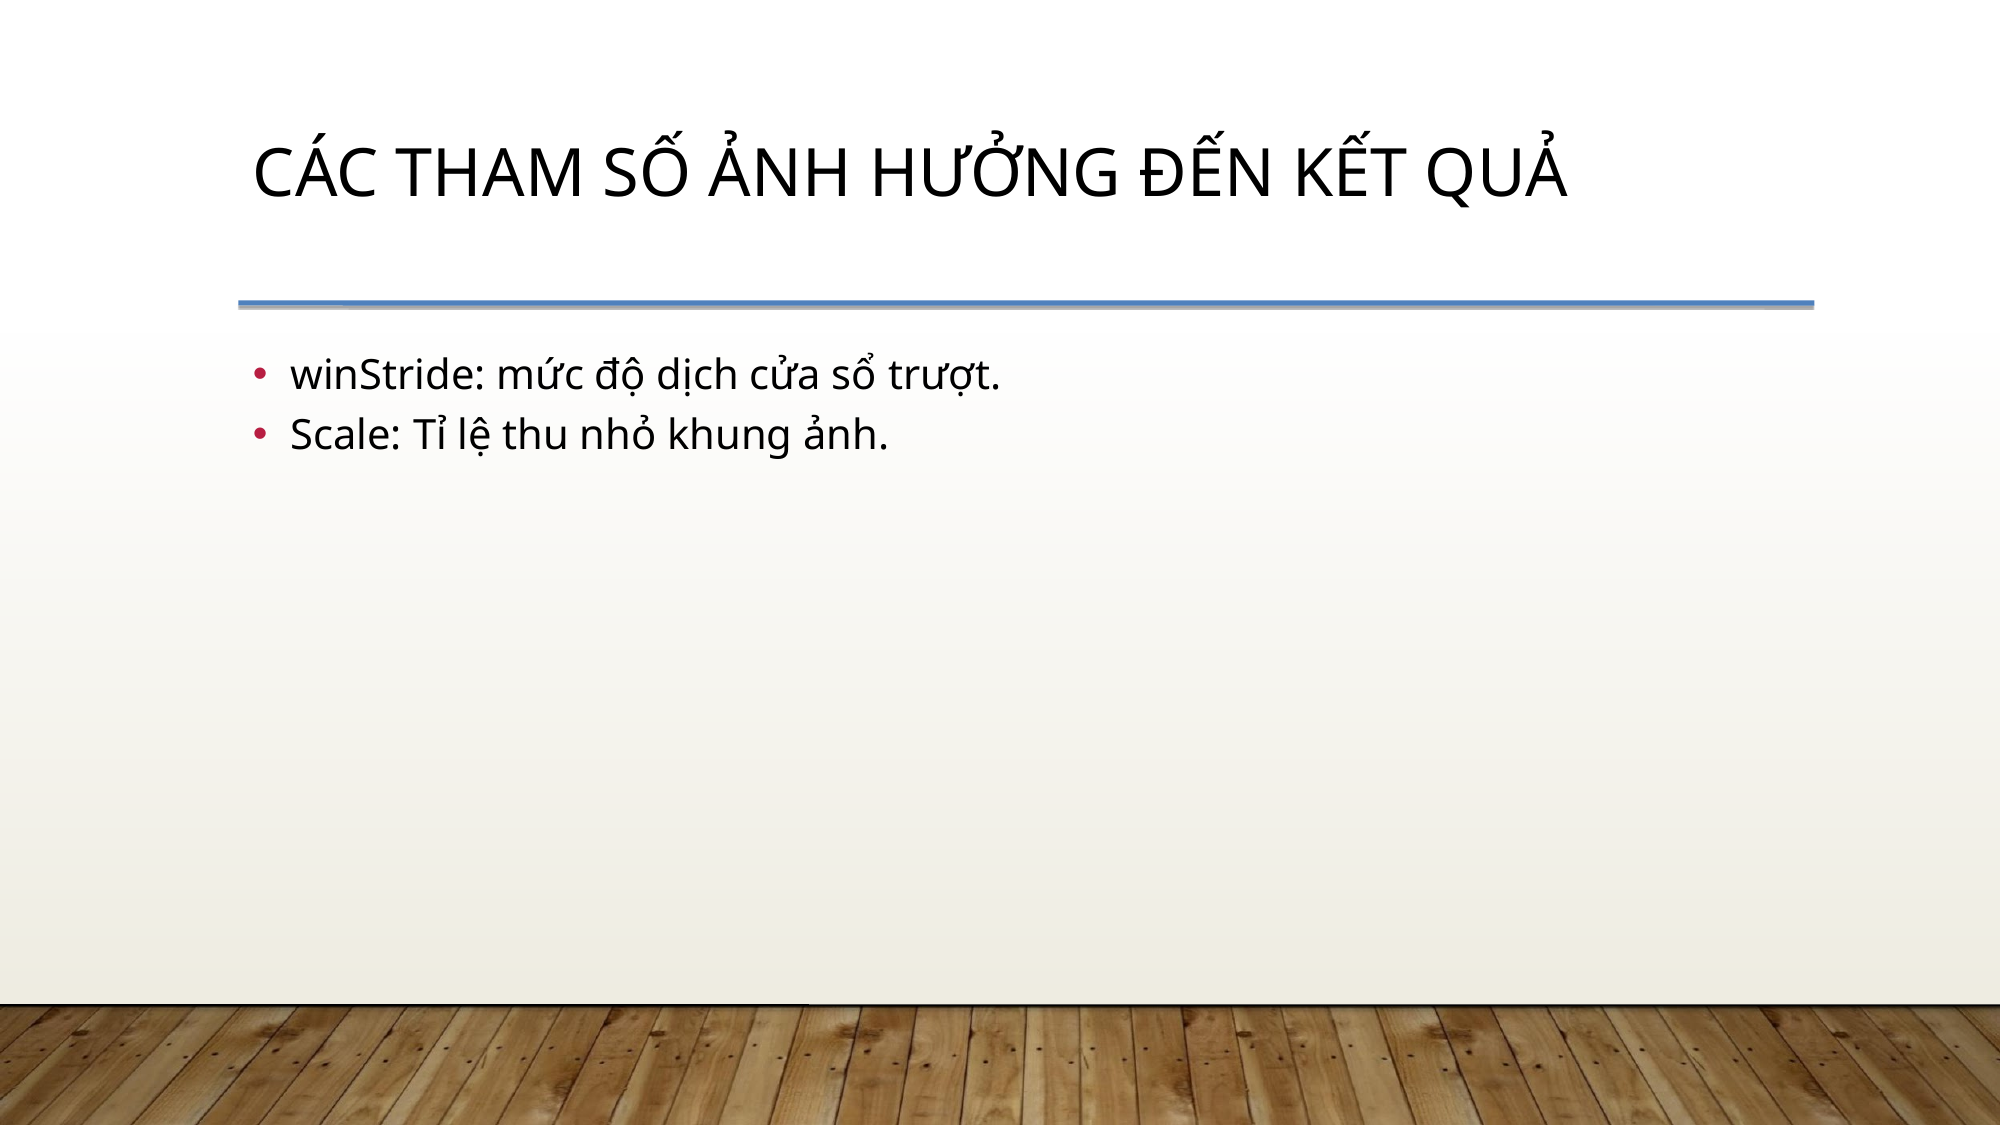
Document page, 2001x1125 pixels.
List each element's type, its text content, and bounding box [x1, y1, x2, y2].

picture [0, 1007, 2000, 1125]
text_box CÁC THAM SỐ ẢNH HƯỞNG ĐẾN KẾT QUẢ [238, 131, 1814, 304]
text_box winStride: mức độ dịch cửa sổ trượt. Scale: Tỉ lệ thu nhỏ khung ảnh. [238, 330, 1814, 897]
